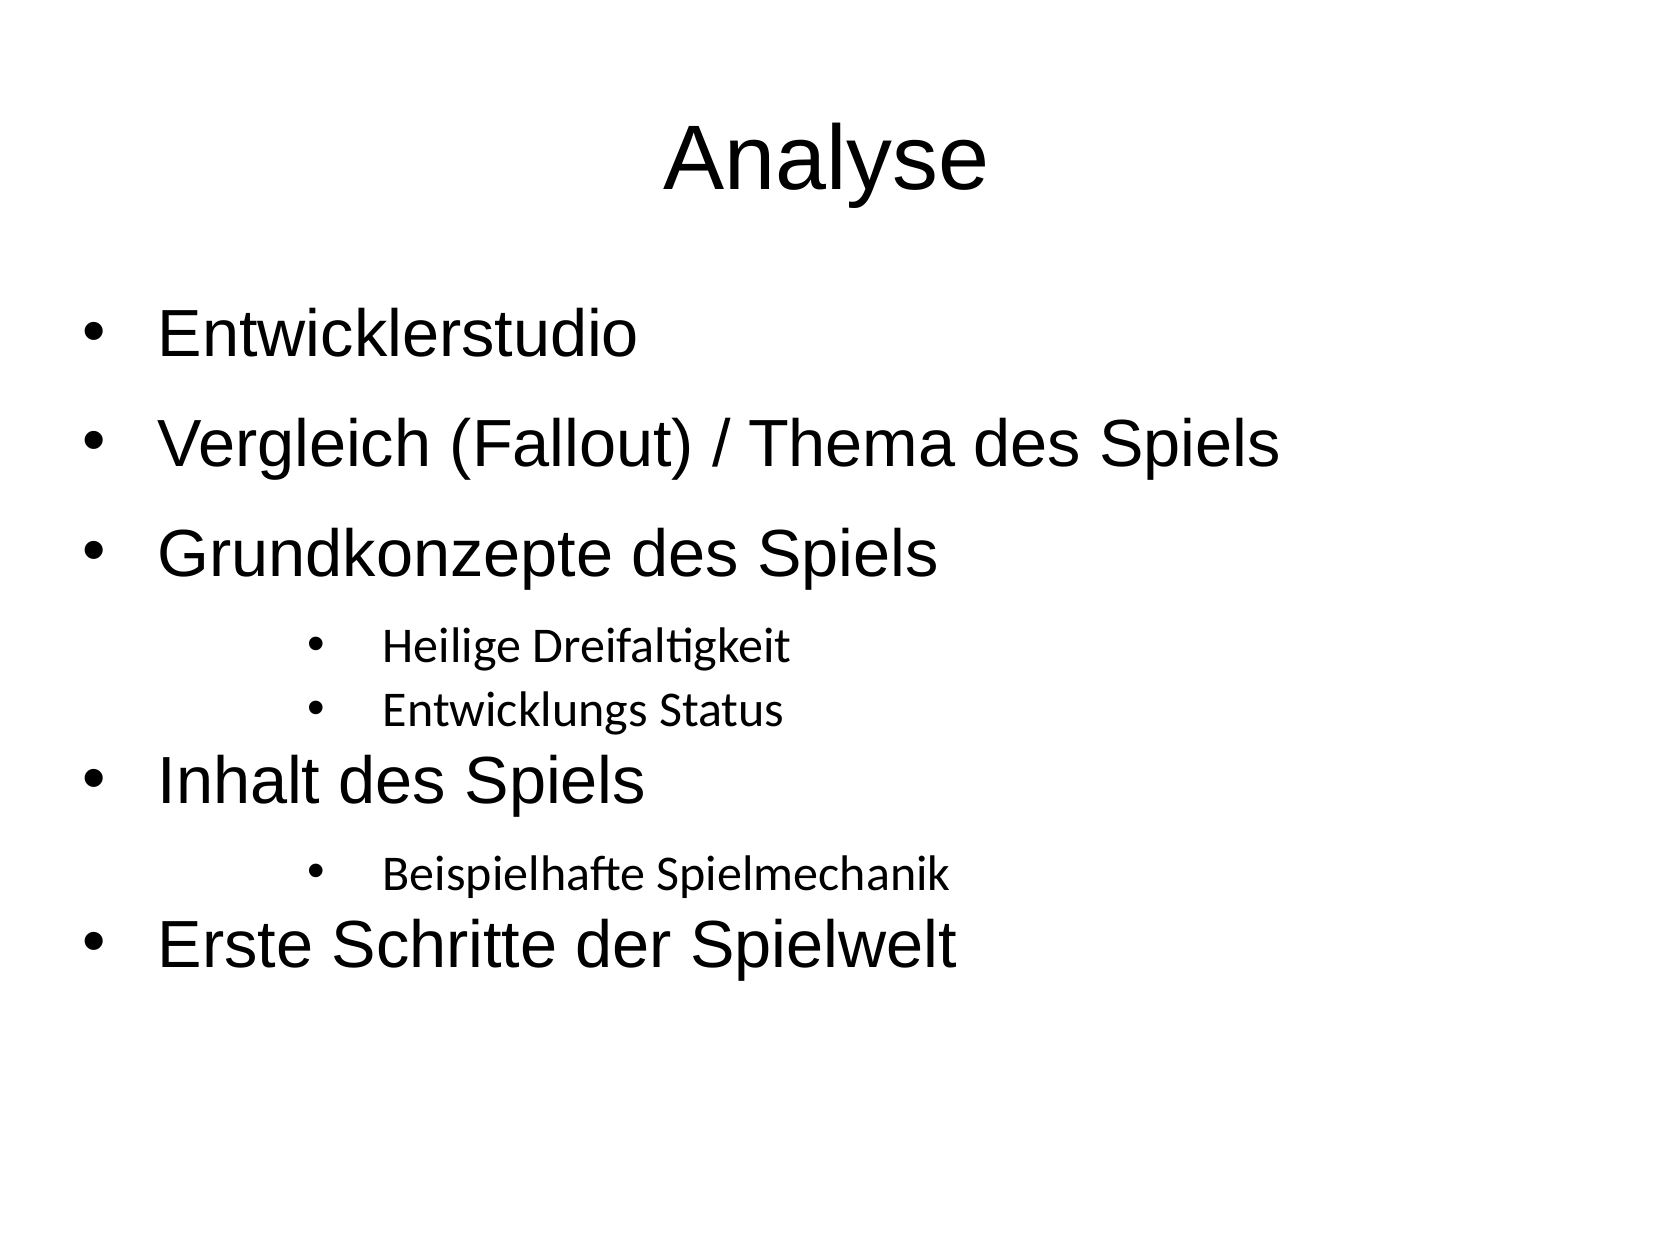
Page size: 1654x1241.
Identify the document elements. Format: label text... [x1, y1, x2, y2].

list Entwicklerstudio Vergleich (Fallout) / Thema des Spiels Grundkonzepte des Spiels Heilige Dreifaltigkeit Entwicklungs Status Inhalt des Spiels Beispielhafte Spielmechanik Erste Schritte der Spielwelt [82, 290, 1571, 1109]
title Analyse [82, 49, 1571, 257]
